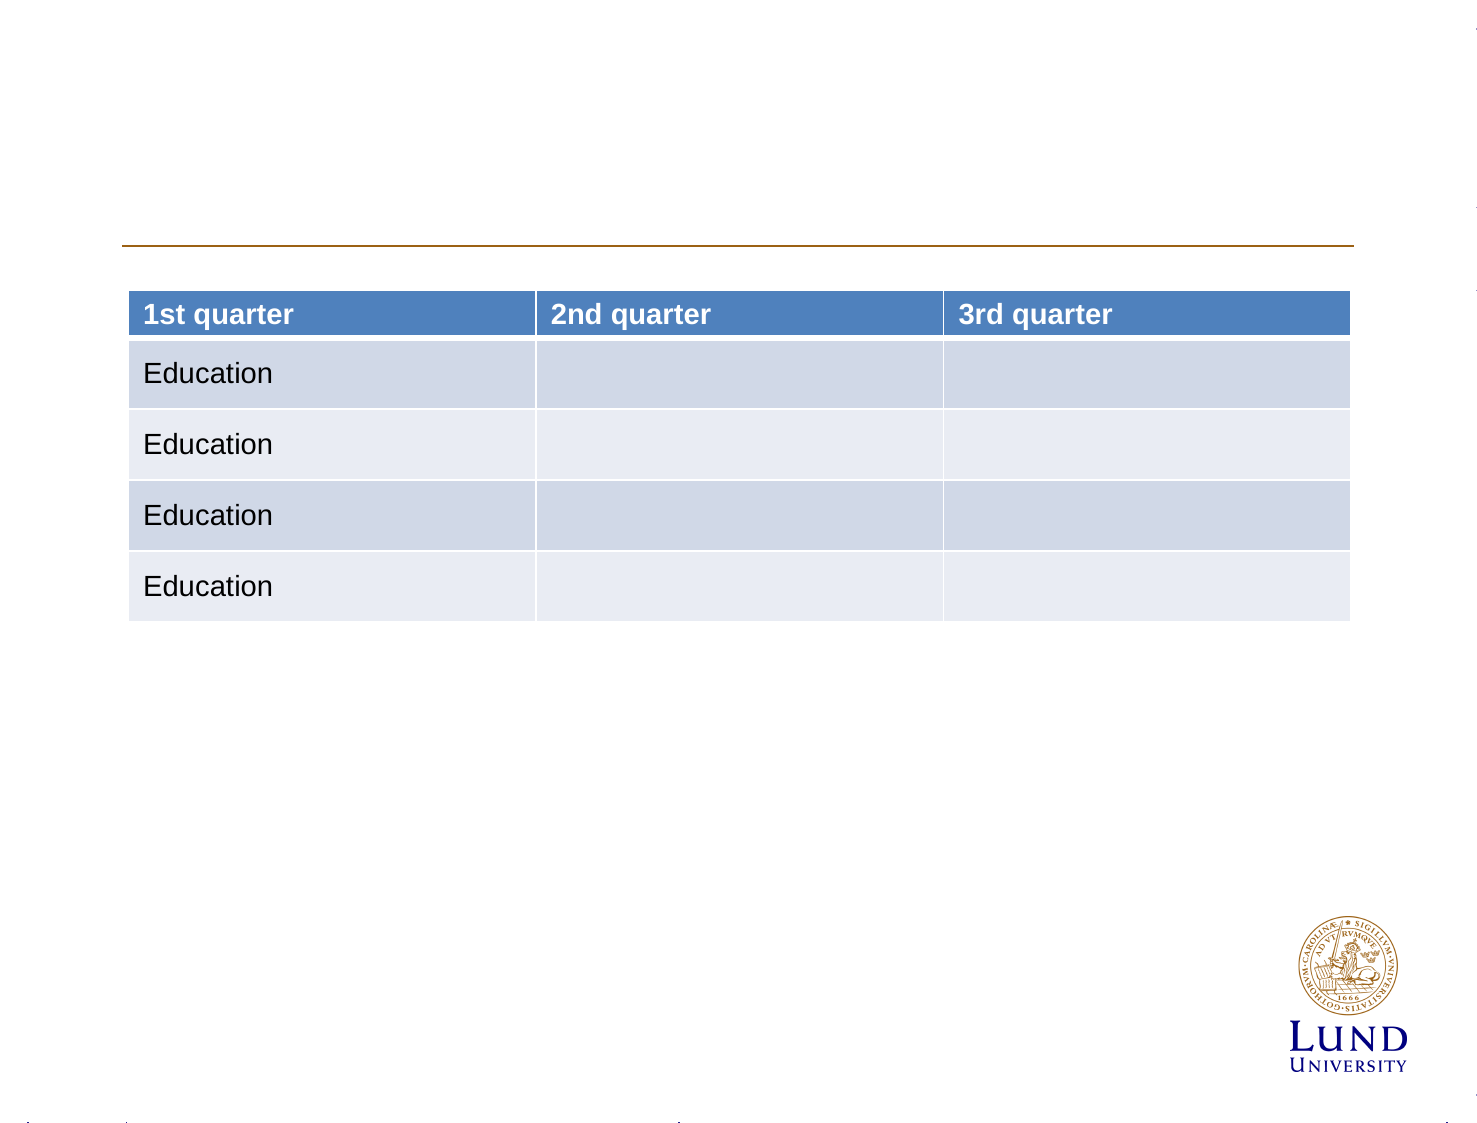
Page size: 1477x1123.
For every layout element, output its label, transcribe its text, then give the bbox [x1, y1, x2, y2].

table_cell [537, 552, 943, 621]
table_header 2nd quarter [537, 291, 943, 335]
table_header 1st quarter [129, 291, 535, 335]
table_cell Education [129, 410, 535, 479]
picture [1290, 916, 1407, 1072]
table_cell [944, 341, 1350, 408]
table_header 3rd quarter [944, 291, 1350, 335]
table_cell Education [129, 341, 535, 408]
table_cell [537, 410, 943, 479]
table_cell Education [129, 481, 535, 550]
table_cell Education [129, 552, 535, 621]
table_cell [537, 341, 943, 408]
table_cell [944, 410, 1350, 479]
table_cell [944, 481, 1350, 550]
table_cell [537, 481, 943, 550]
table_cell [944, 552, 1350, 621]
